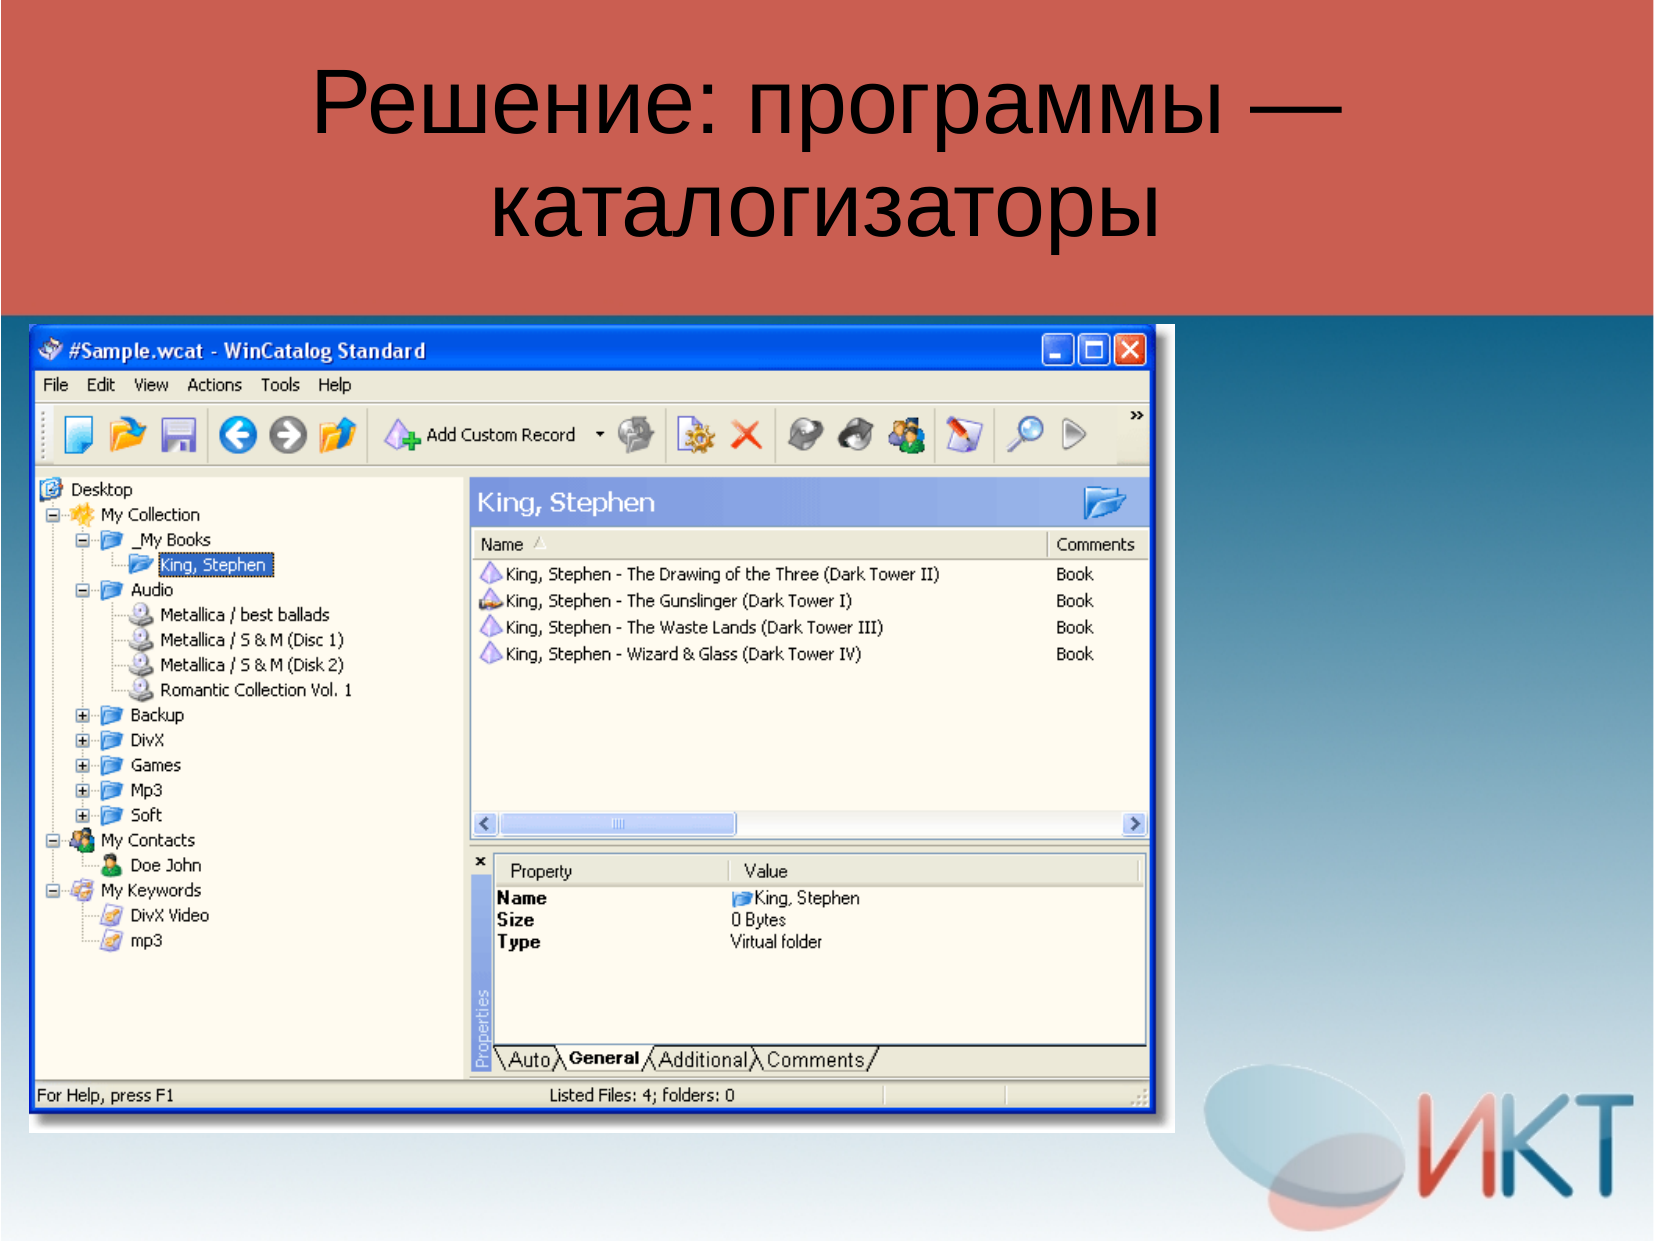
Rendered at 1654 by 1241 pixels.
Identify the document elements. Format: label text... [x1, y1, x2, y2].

title Решение: программы — каталогизаторы [82, 49, 1571, 257]
picture [1, 0, 1654, 1241]
